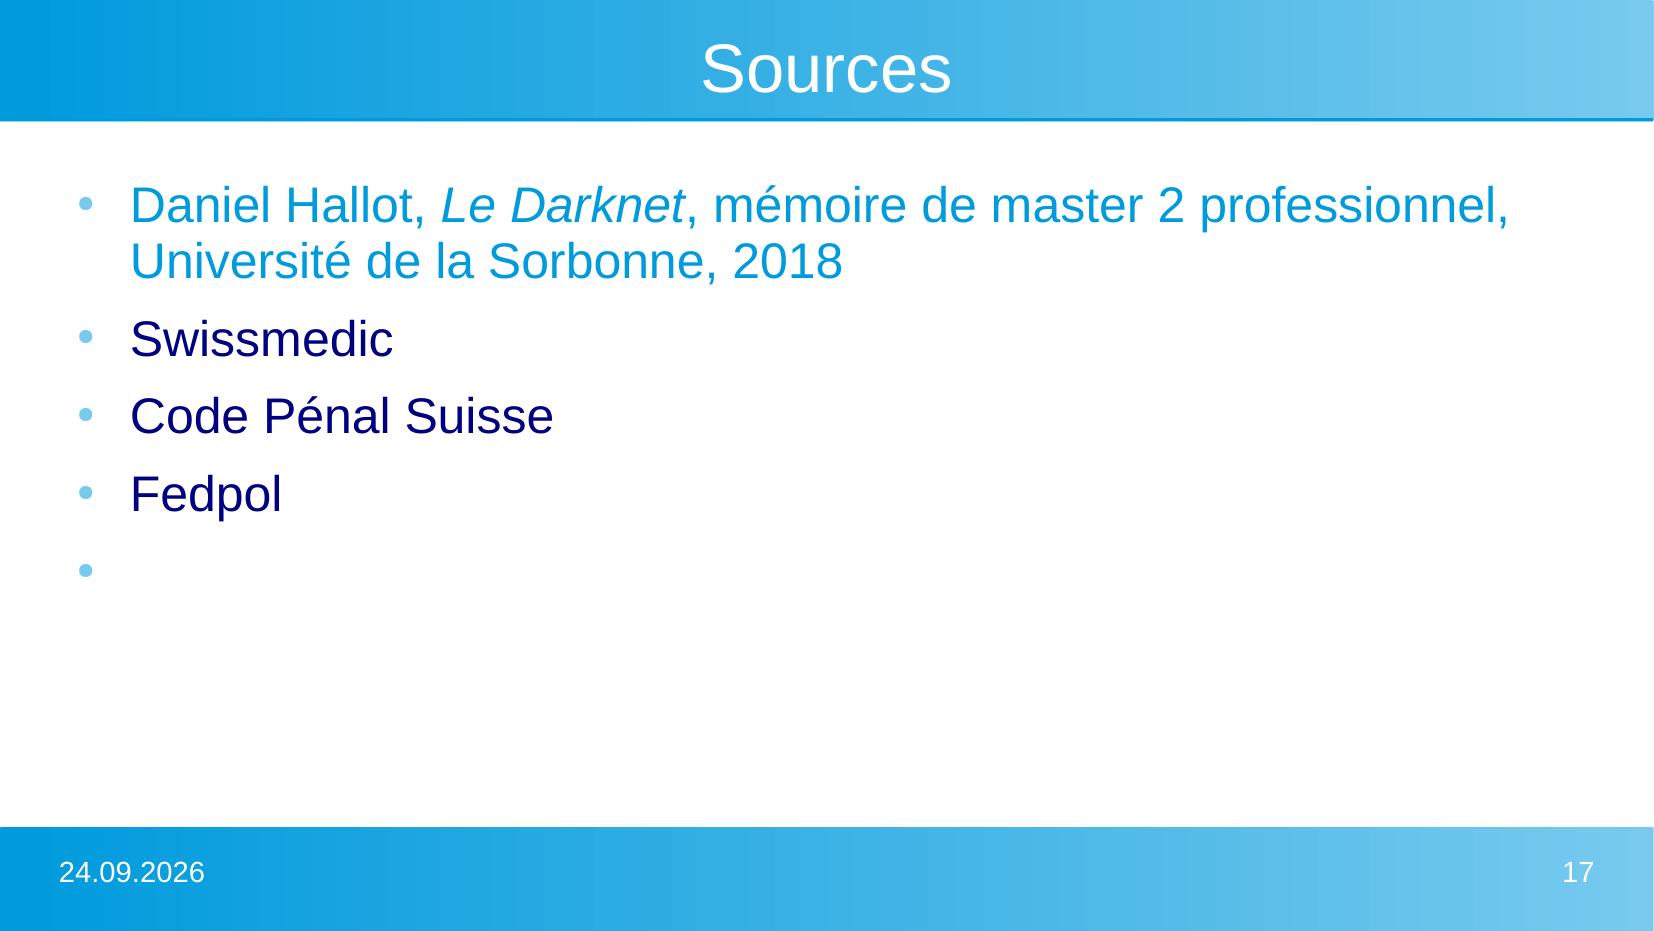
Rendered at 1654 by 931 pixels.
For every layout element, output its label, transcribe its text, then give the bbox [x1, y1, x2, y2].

title Sources [59, 29, 1595, 108]
list Daniel Hallot, Le Darknet, mémoire de master 2 professionnel, Université de la Sorbonne, 2018 Swissmedic Code Pénal Suisse Fedpol [59, 177, 1595, 768]
